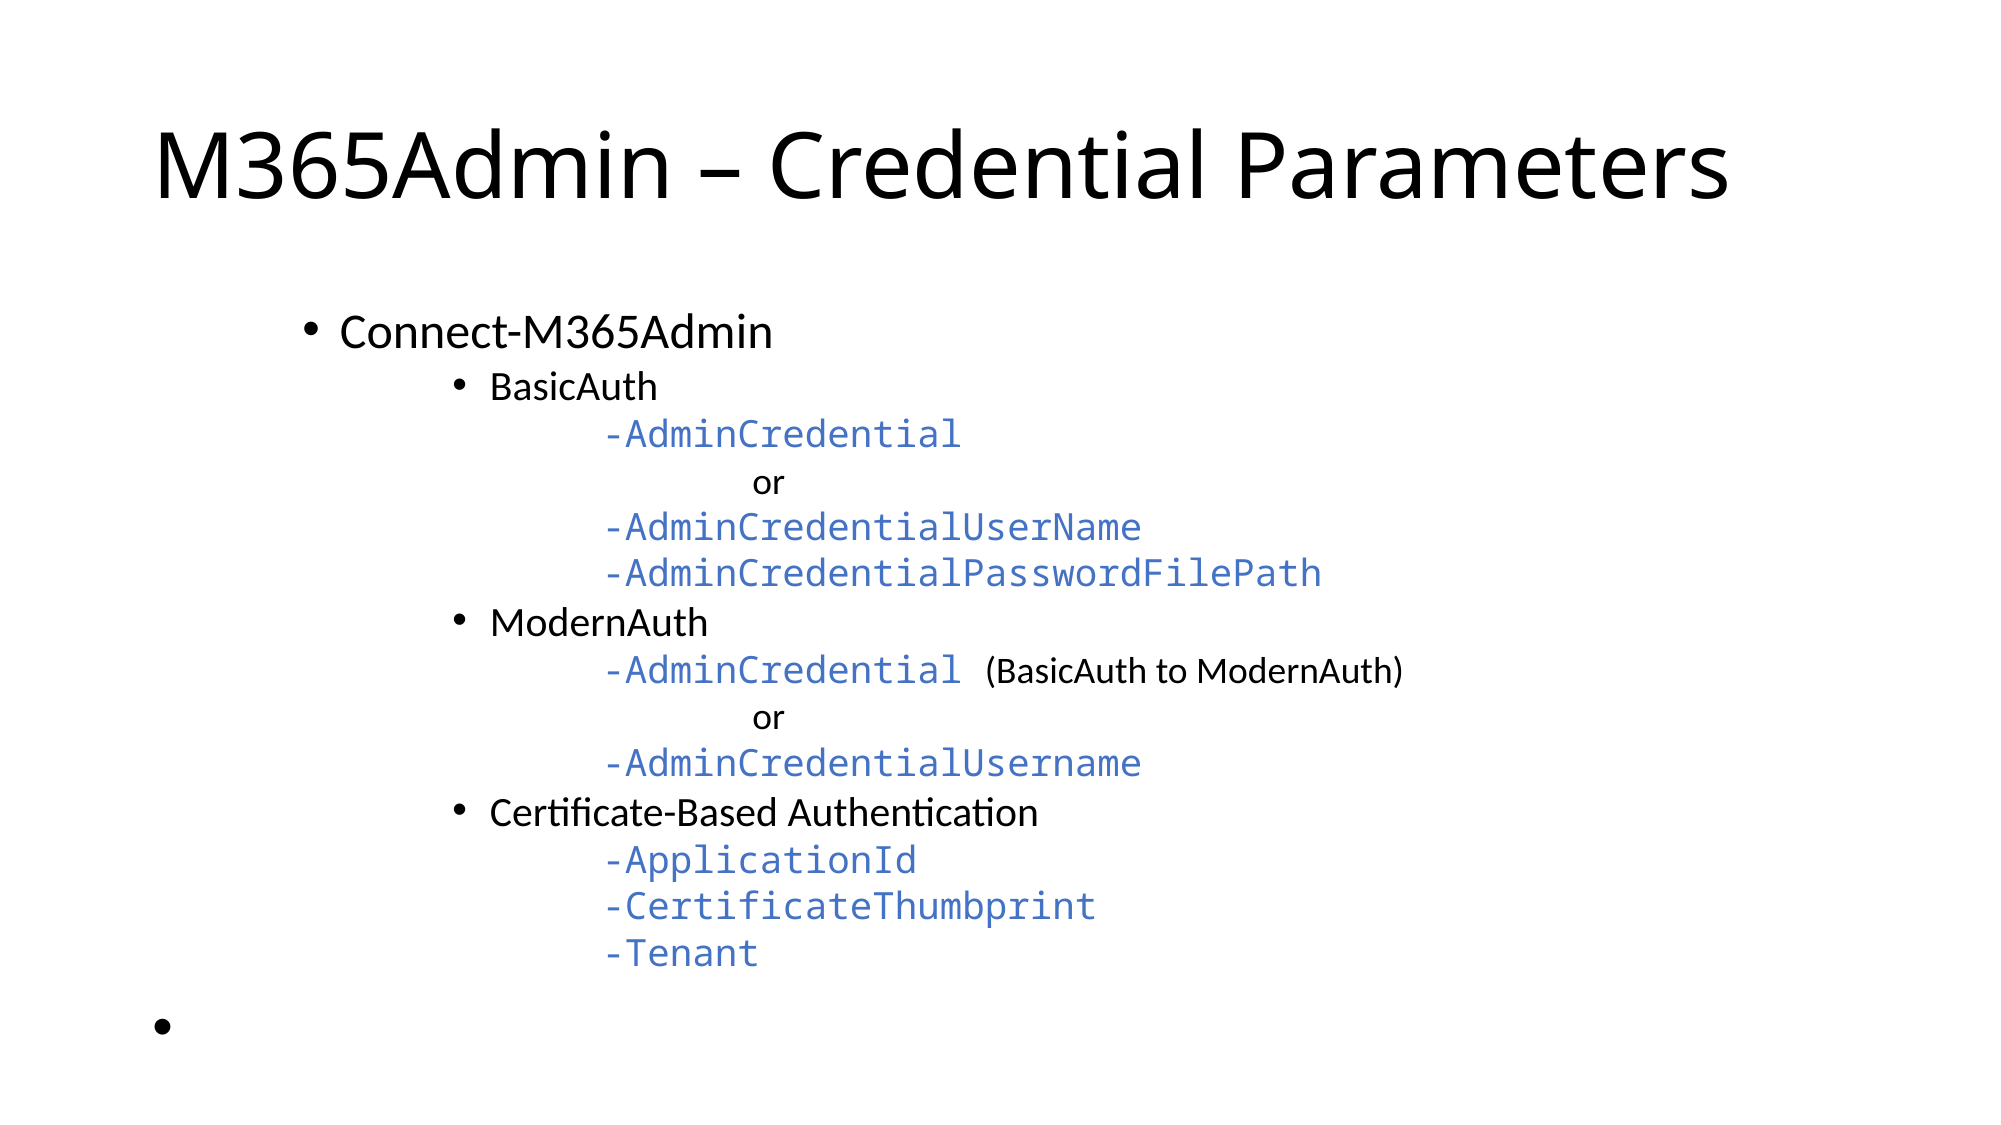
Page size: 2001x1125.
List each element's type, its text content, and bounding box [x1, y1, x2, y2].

title M365Admin – Credential Parameters [137, 59, 1863, 278]
list Connect-M365Admin BasicAuth -AdminCredential or -AdminCredentialUserName -AdminCredentialPasswordFilePath ModernAuth -AdminCredential (BasicAuth to ModernAuth) or -AdminCredentialUsername Certificate-Based Authentication -ApplicationId -CertificateThumbprint -Tenant [137, 302, 1863, 1017]
